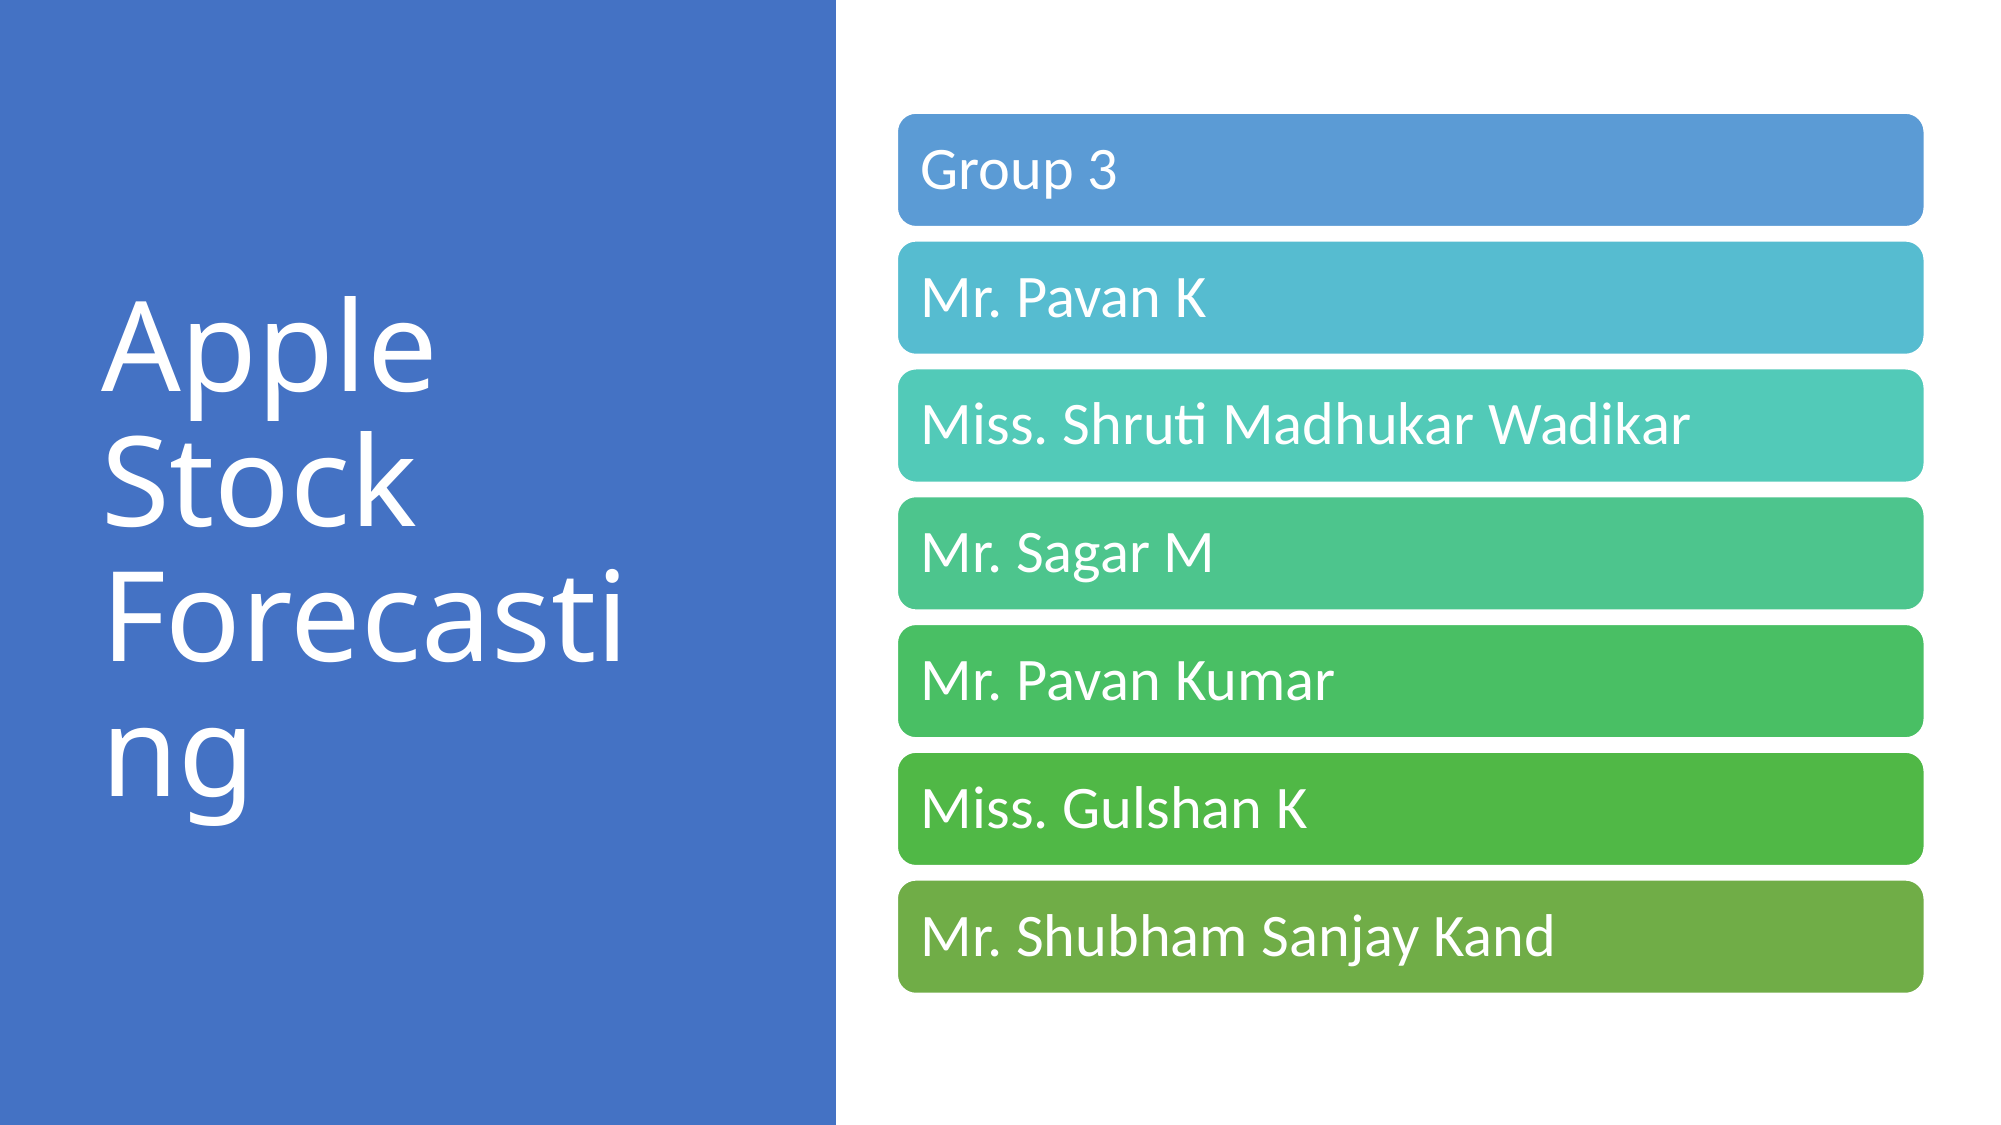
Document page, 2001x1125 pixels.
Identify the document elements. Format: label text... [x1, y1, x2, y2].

text_box Group 3 [896, 112, 1925, 227]
text_box Miss. Shruti Madhukar Wadikar [896, 368, 1925, 483]
text_box Mr. Pavan K [896, 240, 1925, 355]
text_box Mr. Shubham Sanjay Kand [896, 879, 1925, 994]
text_box Miss. Gulshan K [896, 751, 1925, 866]
text_box [0, 0, 836, 1125]
title Apple Stock Forecasting [86, 101, 711, 1005]
text_box Mr. Pavan Kumar [896, 624, 1925, 739]
text_box Mr. Sagar M [896, 496, 1925, 611]
